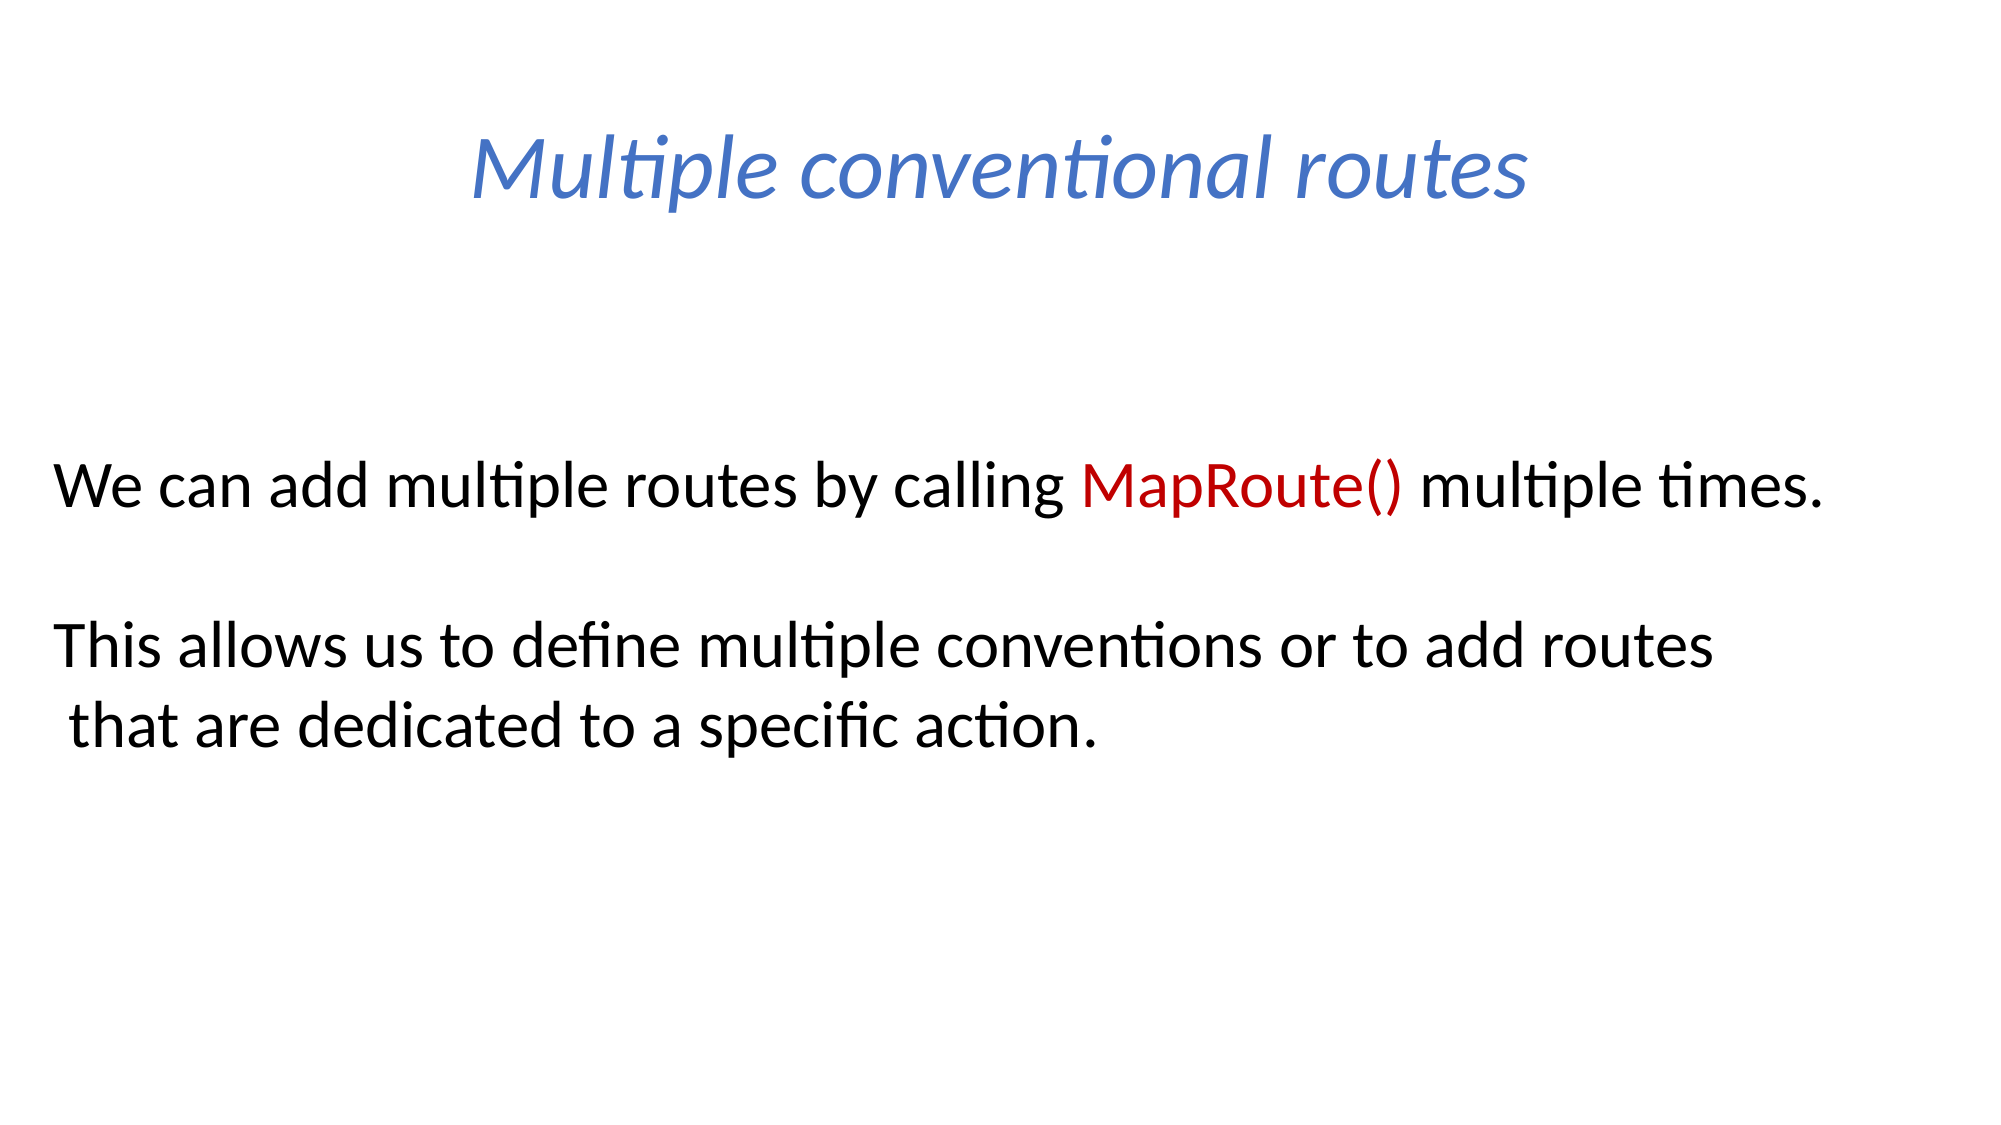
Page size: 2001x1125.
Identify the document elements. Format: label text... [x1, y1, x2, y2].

list We can add multiple routes by calling MapRoute() multiple times. This allows us to define multiple conventions or to add routes that are dedicated to a specific action. [53, 439, 2000, 763]
title Multiple conventional routes [137, 59, 1863, 278]
